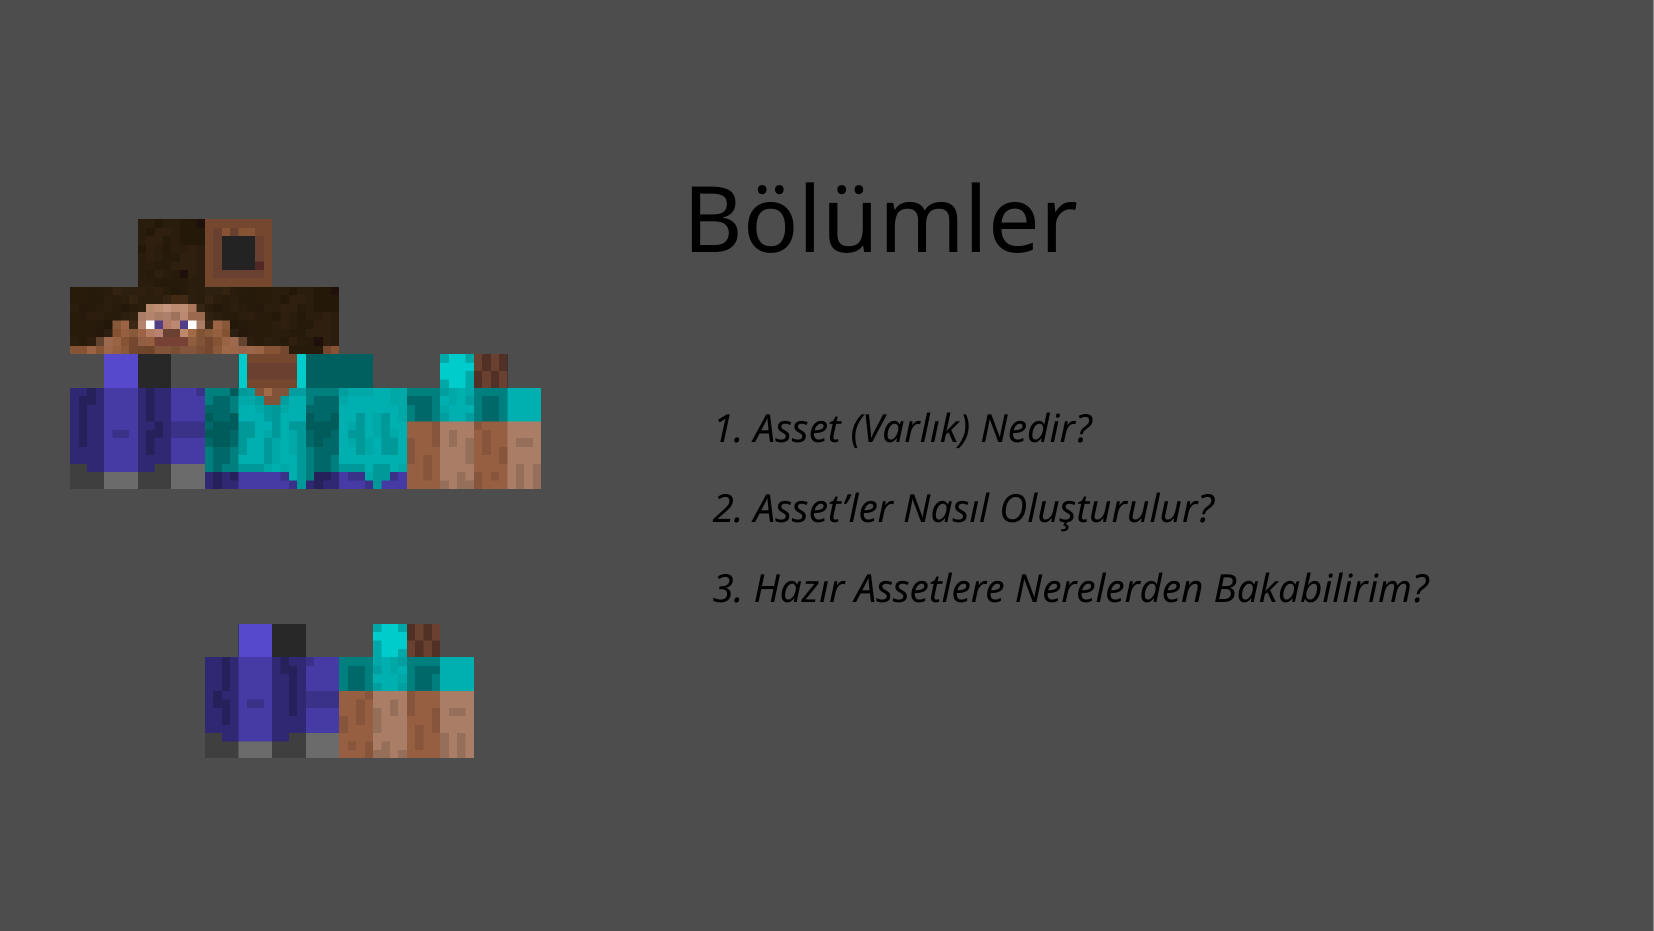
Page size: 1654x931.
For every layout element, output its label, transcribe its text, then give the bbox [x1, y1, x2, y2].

title Bölümler [675, 150, 1088, 284]
list 1. Asset (Varlık) Nedir? 2. Asset’ler Nasıl Oluşturulur? 3. Hazır Assetlere Nerelerden Bakabilirim? [712, 400, 1456, 651]
picture [0, 0, 1654, 931]
